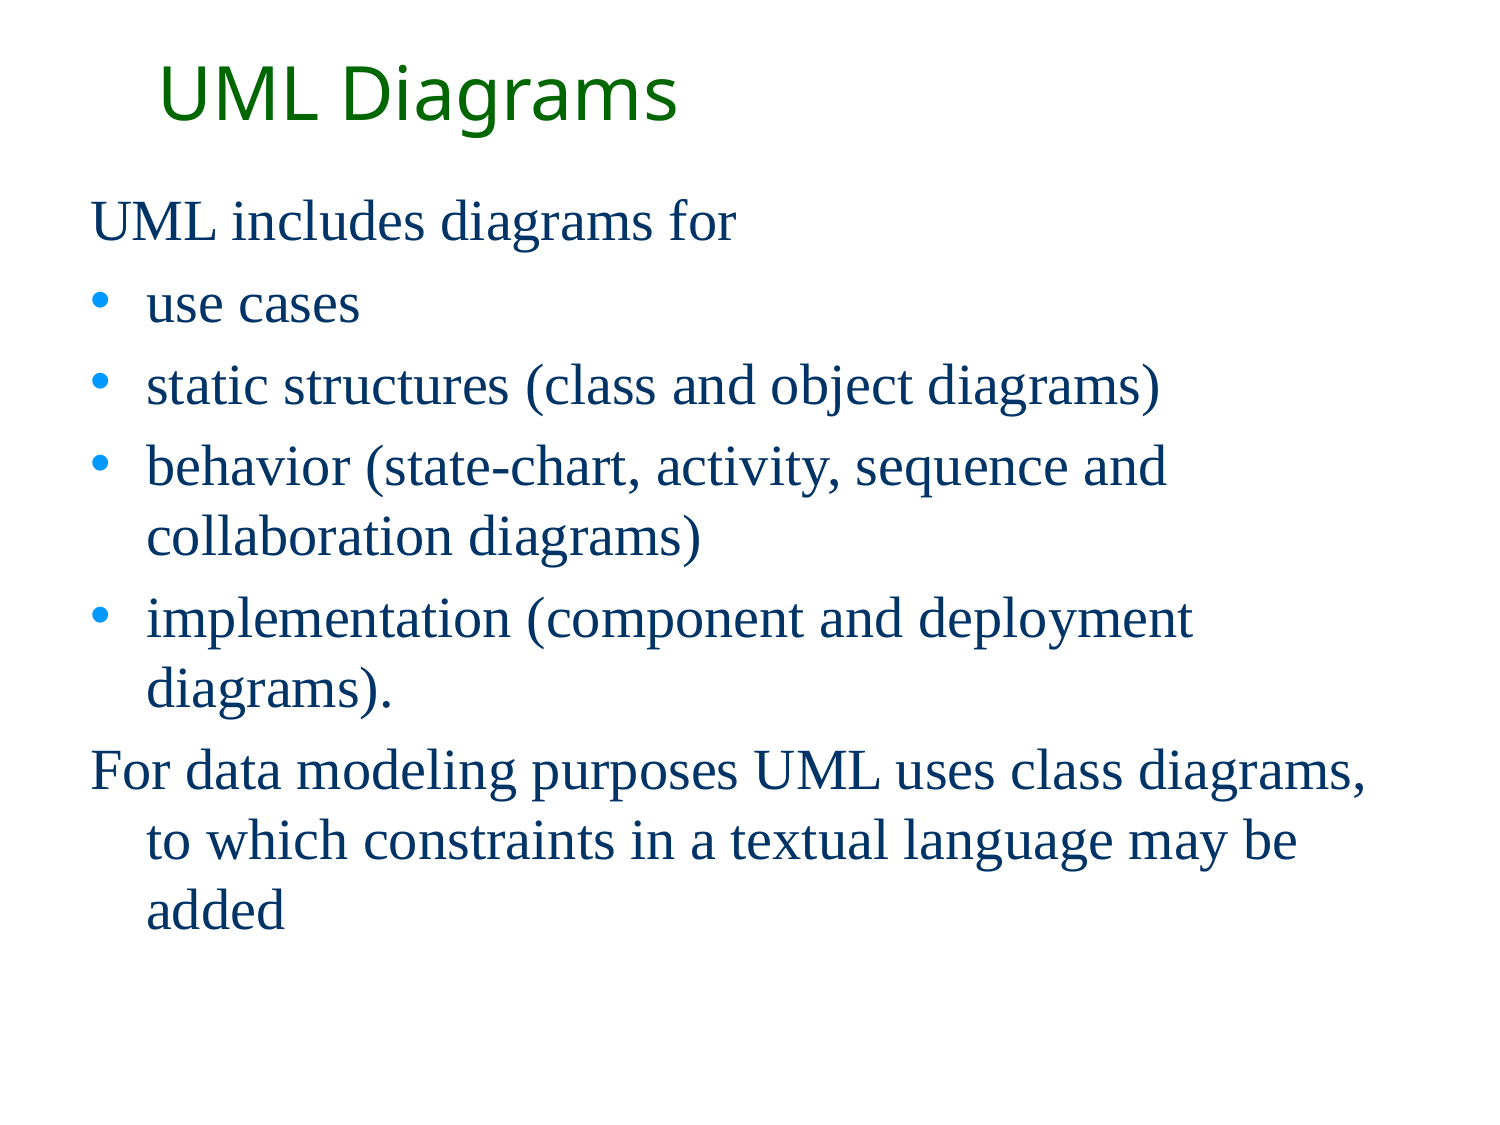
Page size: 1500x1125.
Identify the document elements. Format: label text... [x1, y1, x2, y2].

list UML includes diagrams for use cases static structures (class and object diagrams) behavior (state-chart, activity, sequence and collaboration diagrams) implementation (component and deployment diagrams). For data modeling purposes UML uses class diagrams, to which constraints in a textual language may be added [75, 174, 1406, 863]
title UML Diagrams [142, 37, 1482, 143]
